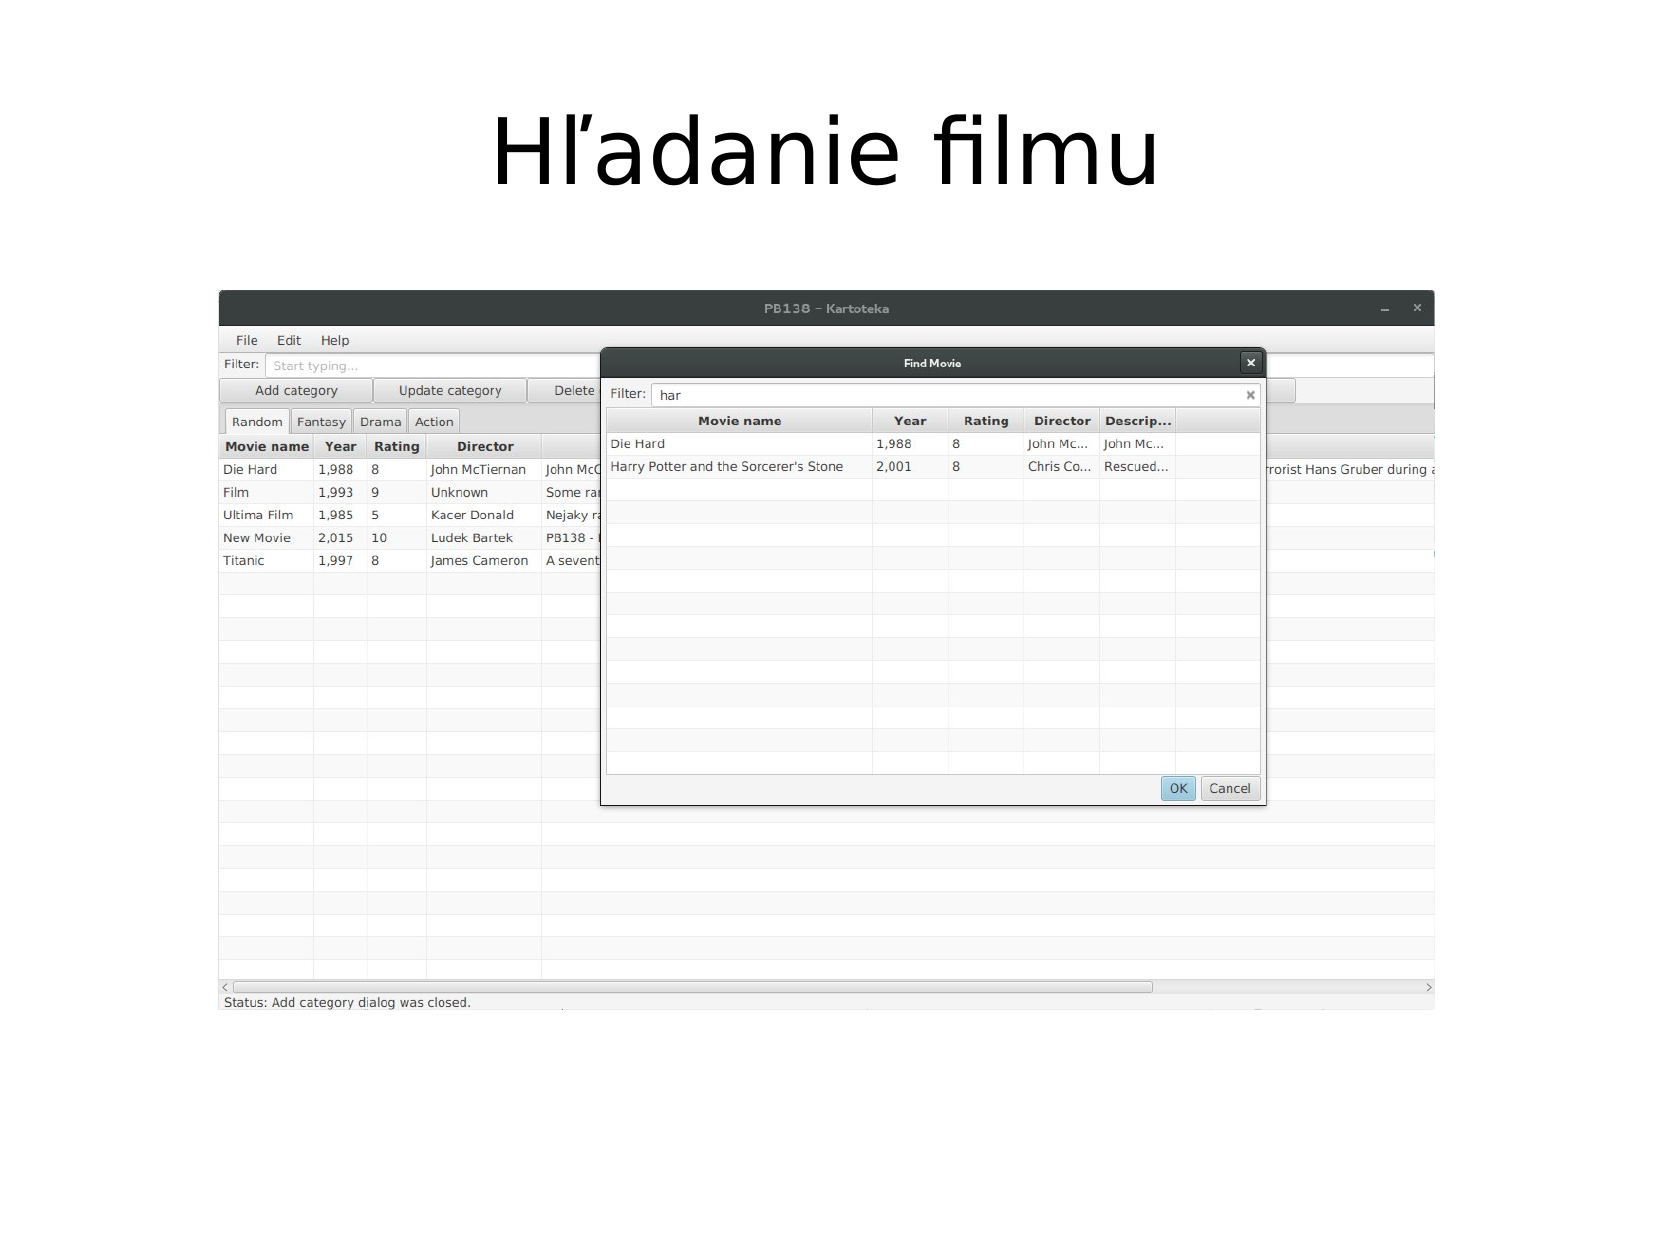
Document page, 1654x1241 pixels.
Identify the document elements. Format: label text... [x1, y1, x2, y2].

picture [218, 290, 1435, 1010]
title Hľadanie filmu [82, 49, 1571, 257]
